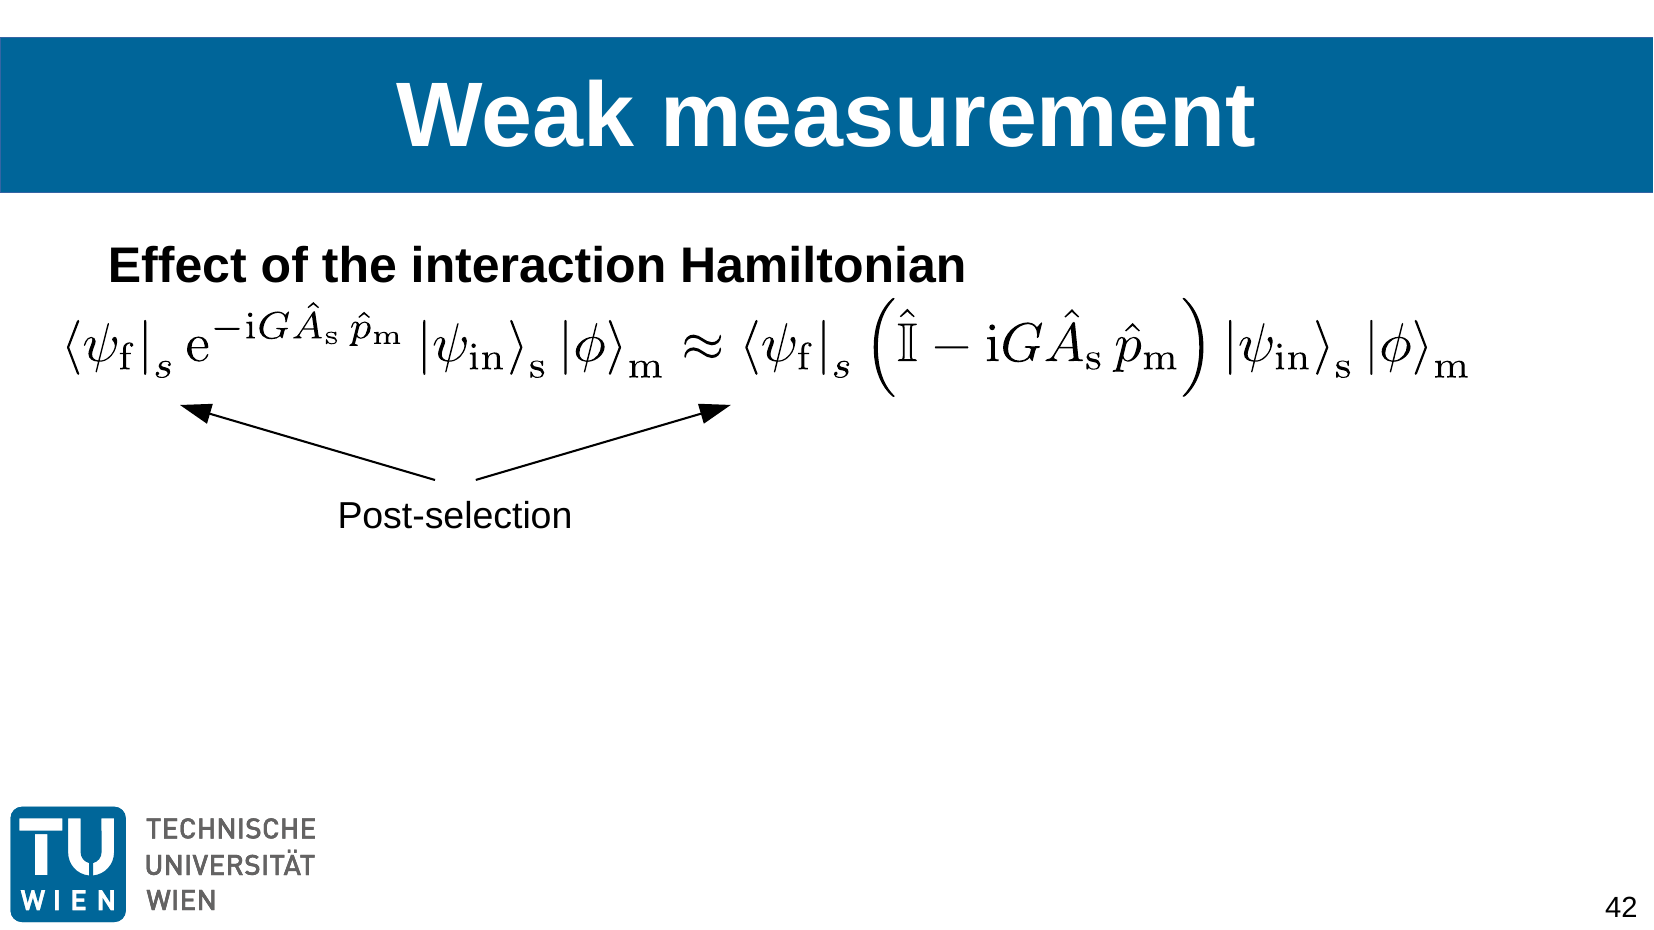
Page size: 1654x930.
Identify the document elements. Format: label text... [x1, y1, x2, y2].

title Weak measurement [0, 37, 1653, 193]
picture [45, 285, 1485, 406]
text_box Post-selection [322, 486, 588, 544]
list Effect of the interaction Hamiltonian [107, 236, 1186, 285]
